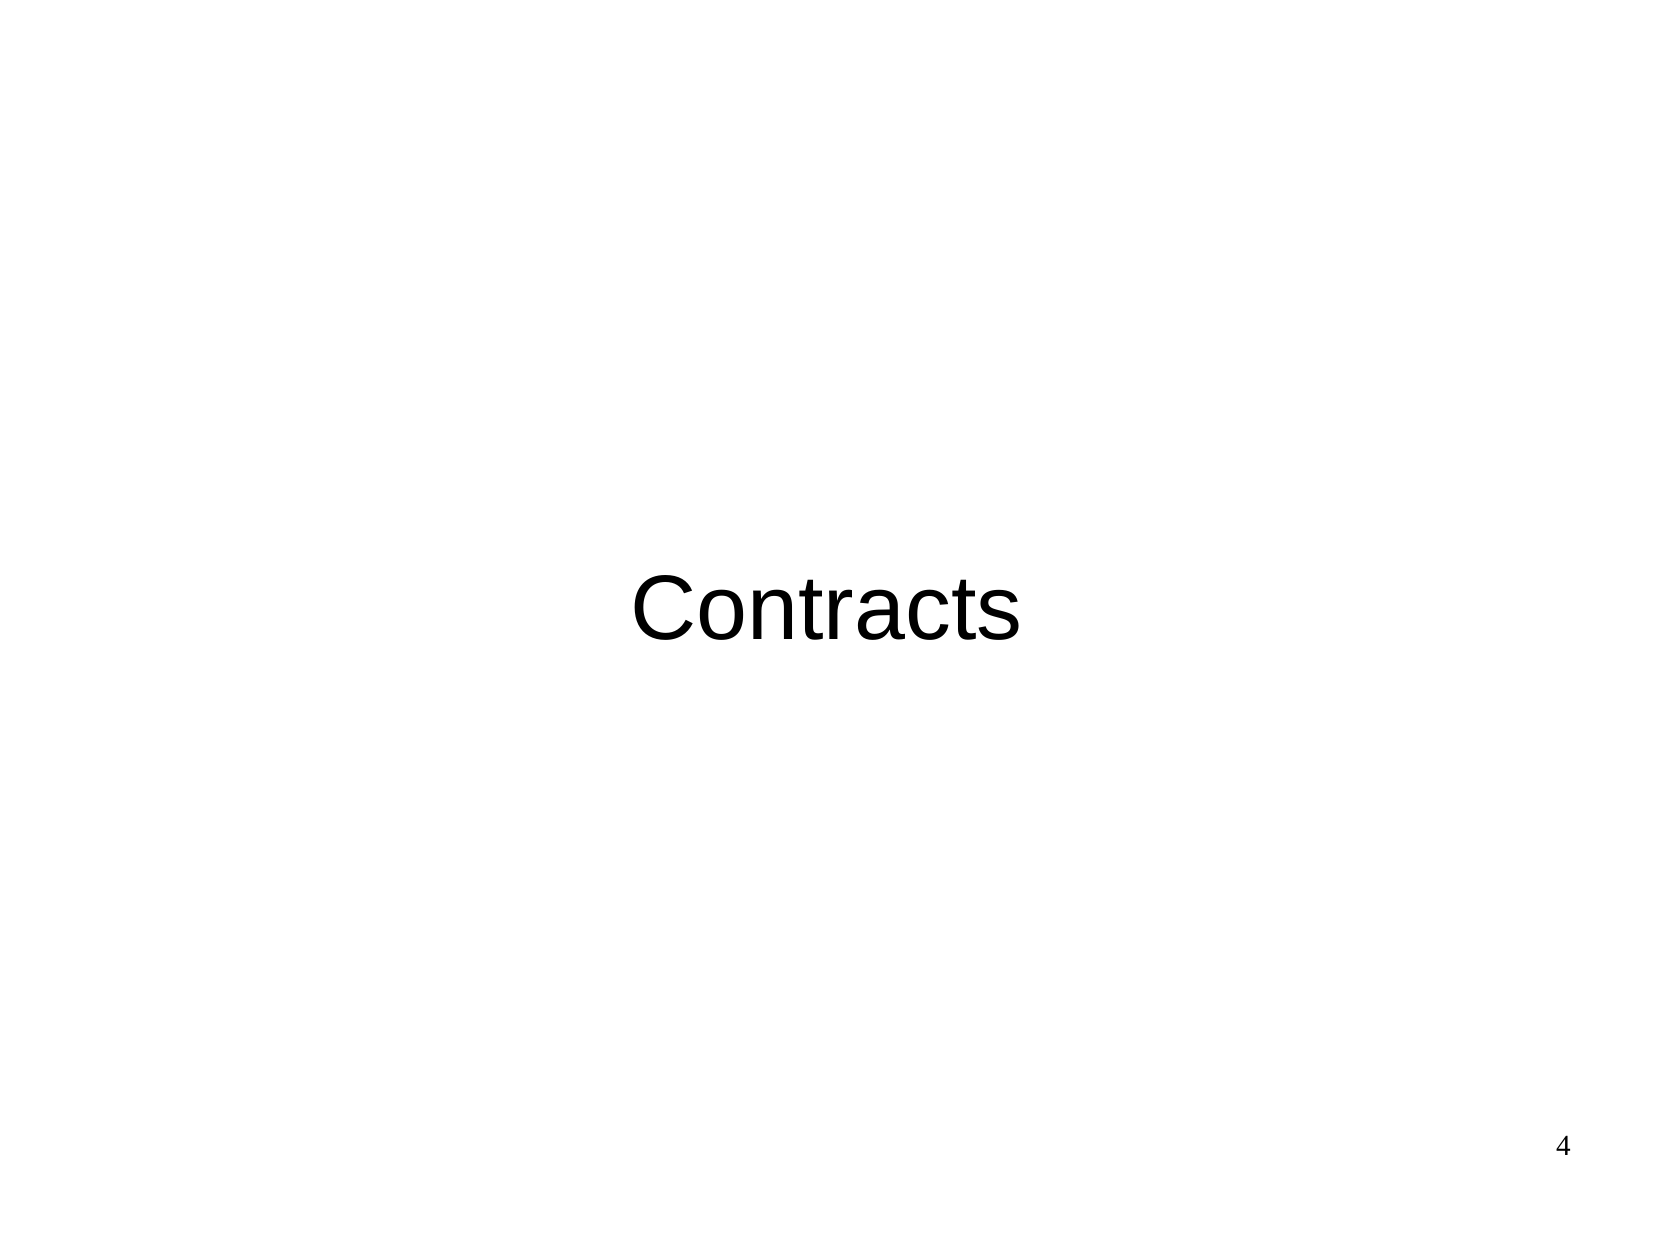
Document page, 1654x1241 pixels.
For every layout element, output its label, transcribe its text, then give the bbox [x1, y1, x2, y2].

title Contracts [82, 504, 1571, 712]
